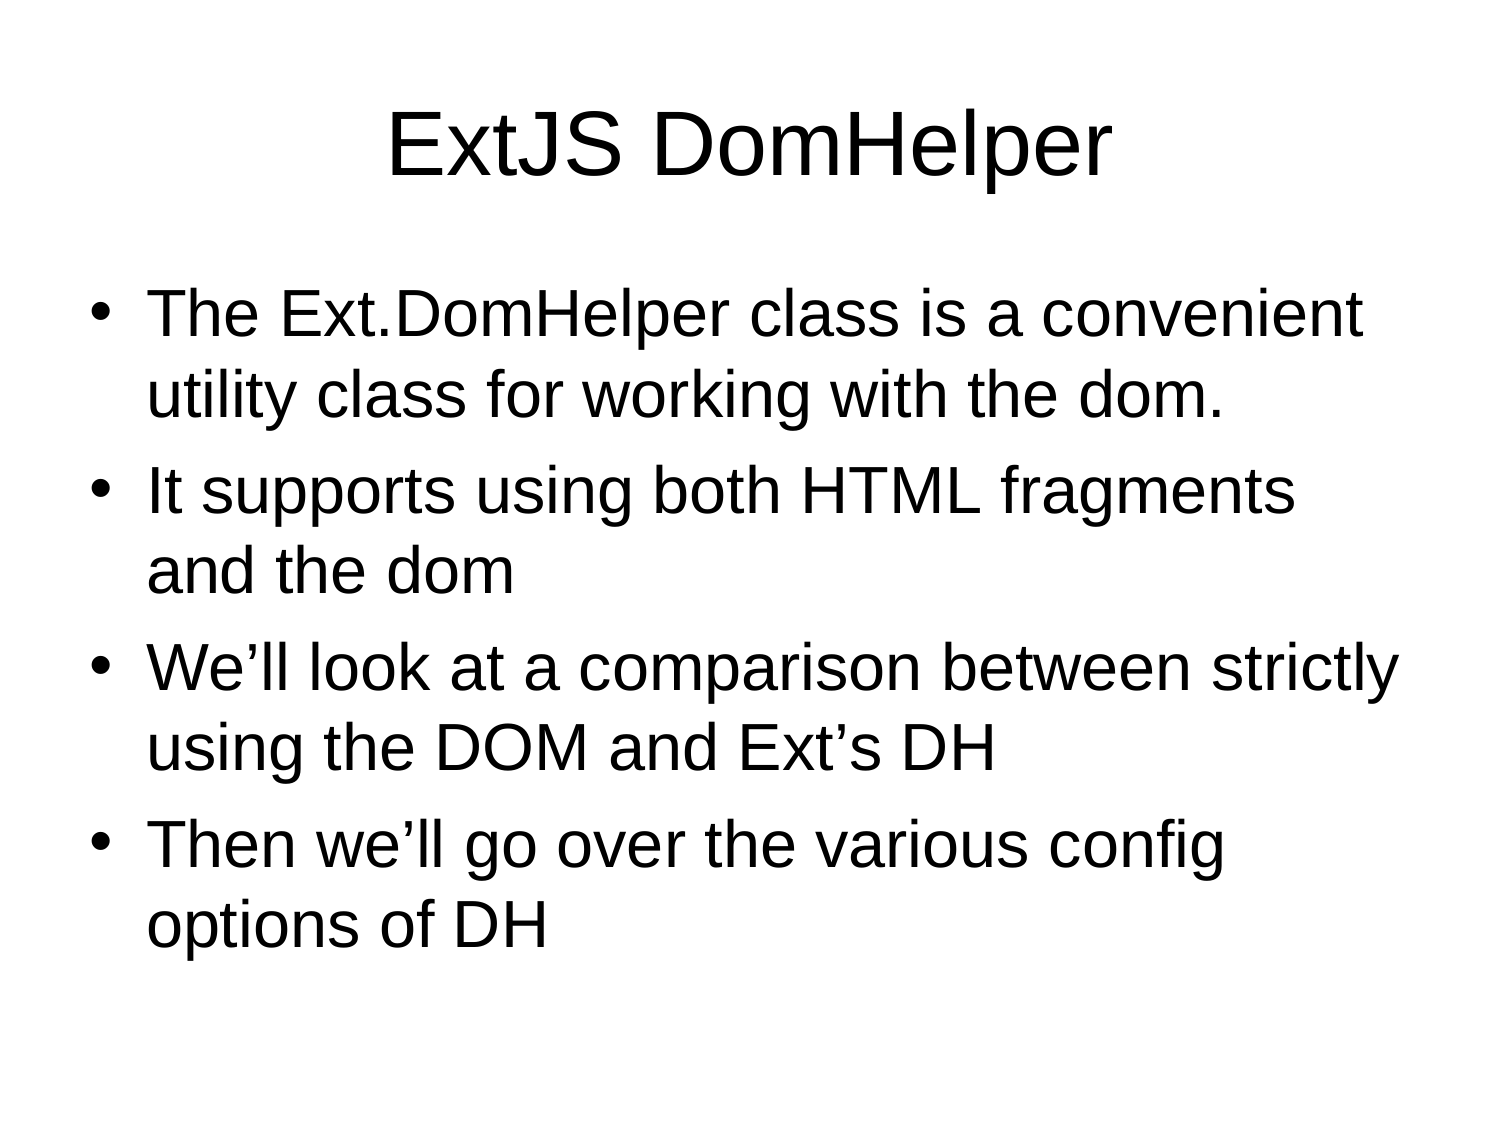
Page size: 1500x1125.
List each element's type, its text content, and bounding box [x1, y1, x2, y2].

title ExtJS DomHelper [75, 45, 1426, 233]
list The Ext.DomHelper class is a convenient utility class for working with the dom. It supports using both HTML fragments and the dom We’ll look at a comparison between strictly using the DOM and Ext’s DH Then we’ll go over the various config options of DH [75, 262, 1426, 1006]
